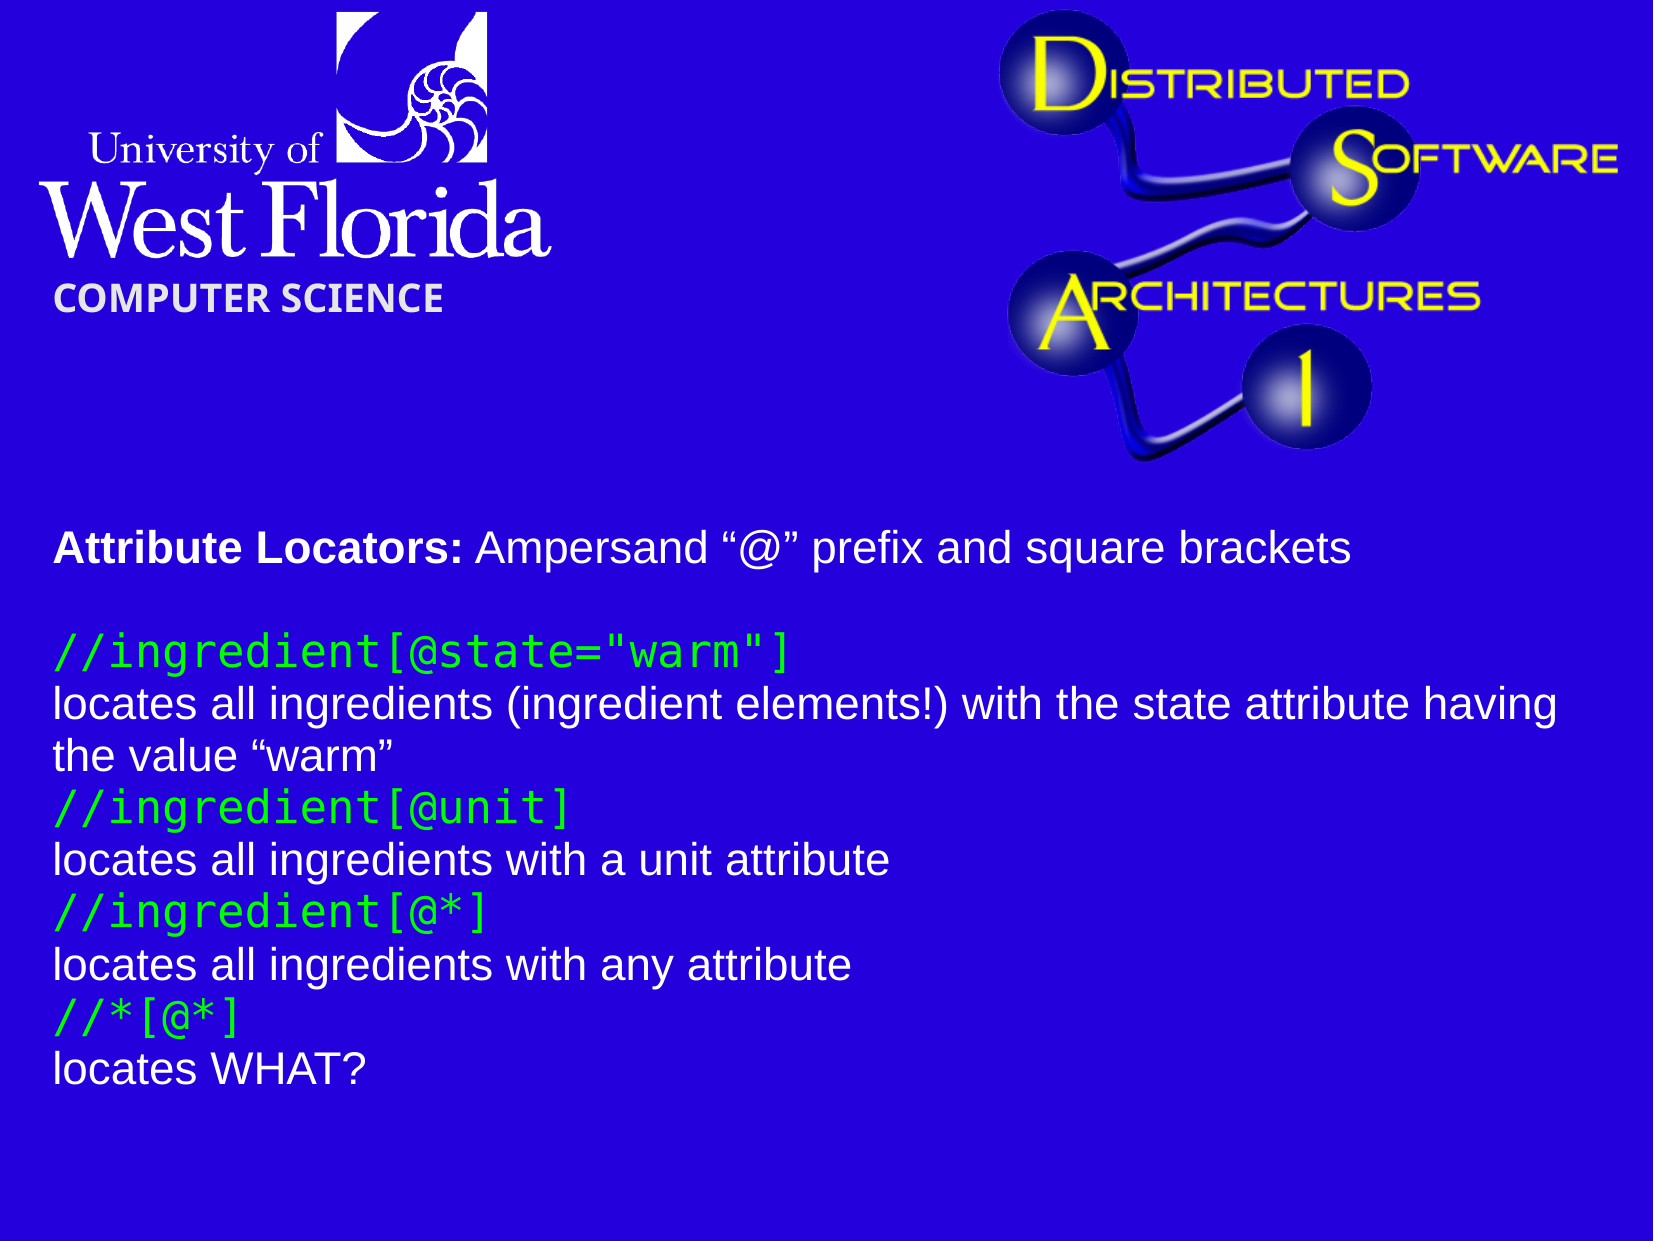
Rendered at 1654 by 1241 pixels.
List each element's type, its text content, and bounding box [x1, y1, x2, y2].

picture [910, 0, 1653, 506]
text_box COMPUTER SCIENCE [37, 262, 563, 334]
picture [37, 0, 559, 262]
text_box Attribute Locators: Ampersand “@” prefix and square brackets //ingredient[@state="warm"] locates all ingredients (ingredient elements!) with the state attribute having the value “warm” //ingredient[@unit] locates all ingredients with a unit attribute //ingredient[@*] locates all ingredients with any attribute //*[@*] locates WHAT? [37, 412, 1651, 1236]
